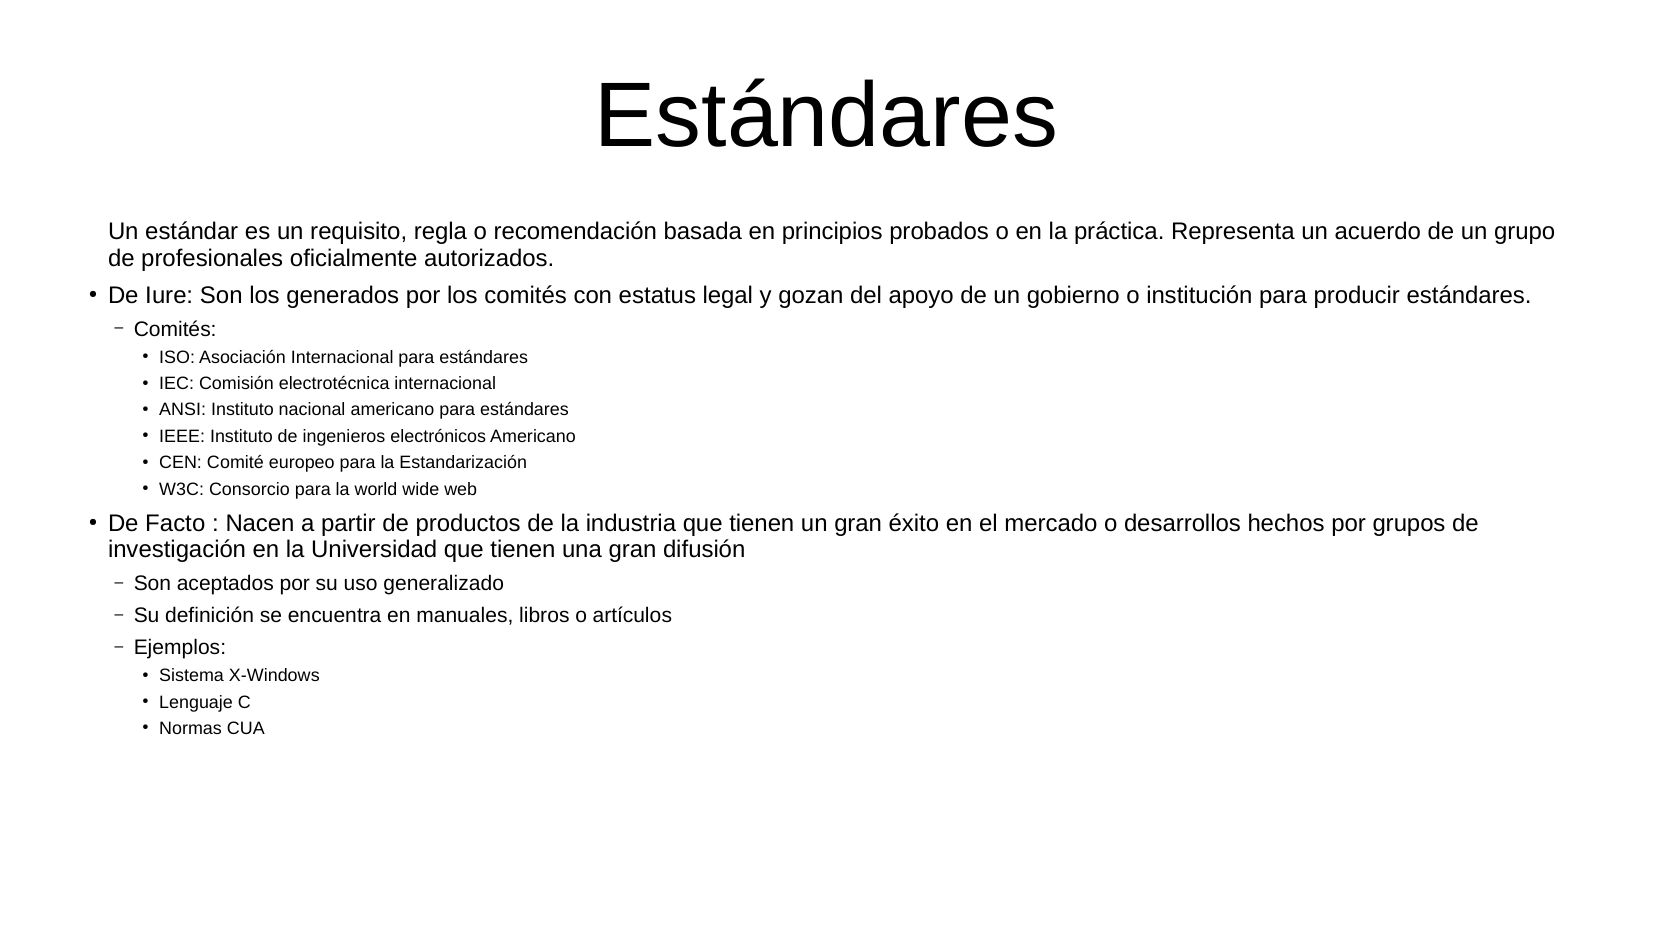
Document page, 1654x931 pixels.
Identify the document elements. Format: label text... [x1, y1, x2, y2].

title Estándares [82, 37, 1571, 193]
list Un estándar es un requisito, regla o recomendación basada en principios probados o en la práctica. Representa un acuerdo de un grupo de profesionales oficialmente autorizados. De Iure: Son los generados por los comités con estatus legal y gozan del apoyo de un gobierno o institución para producir estándares. Comités: ISO: Asociación Internacional para estándares IEC: Comisión electrotécnica internacional ANSI: Instituto nacional americano para estándares IEEE: Instituto de ingenieros electrónicos Americano CEN: Comité europeo para la Estandarización W3C: Consorcio para la world wide web De Facto : Nacen a partir de productos de la industria que tienen un gran éxito en el mercado o desarrollos hechos por grupos de investigación en la Universidad que tienen una gran difusión Son aceptados por su uso generalizado Su definición se encuentra en manuales, libros o artículos Ejemplos: Sistema X-Windows Lenguaje C Normas CUA [82, 217, 1571, 758]
